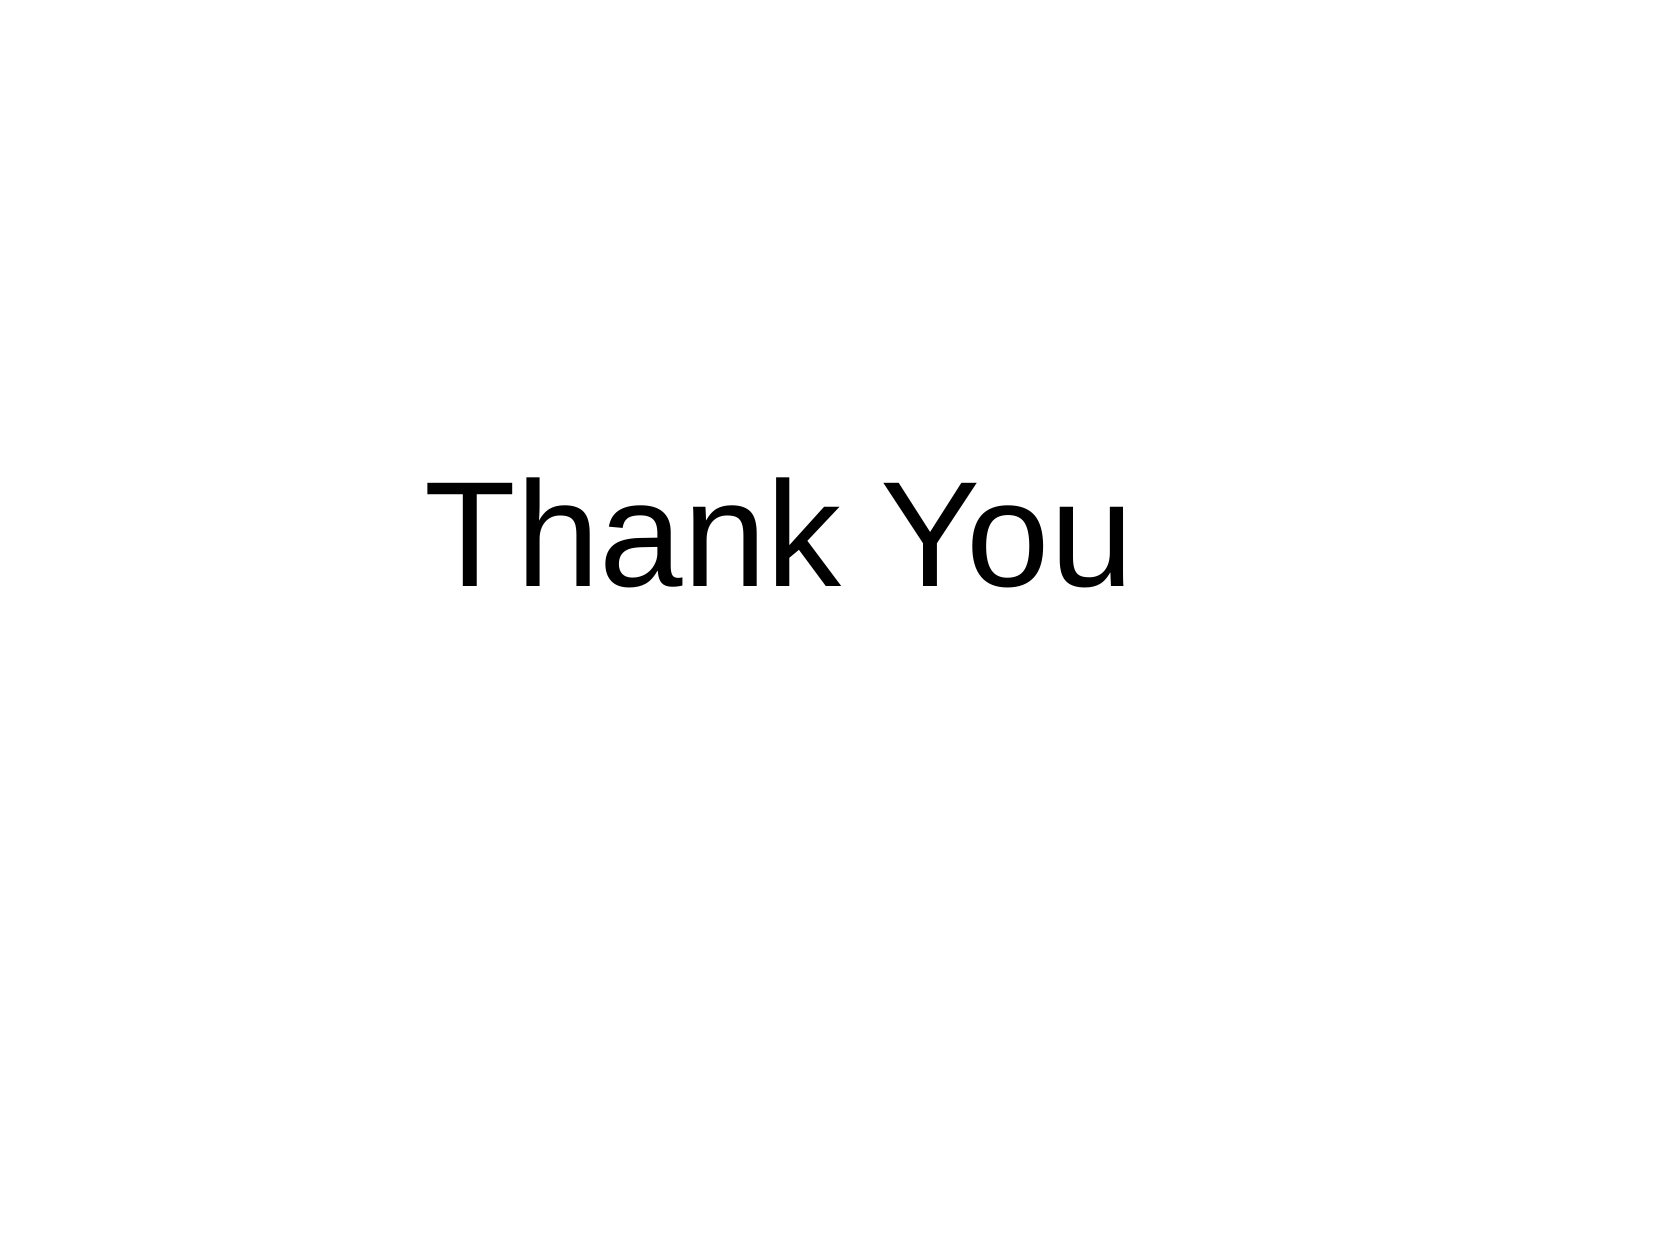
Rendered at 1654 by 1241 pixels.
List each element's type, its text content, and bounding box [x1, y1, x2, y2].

title Thank You [35, 430, 1524, 638]
